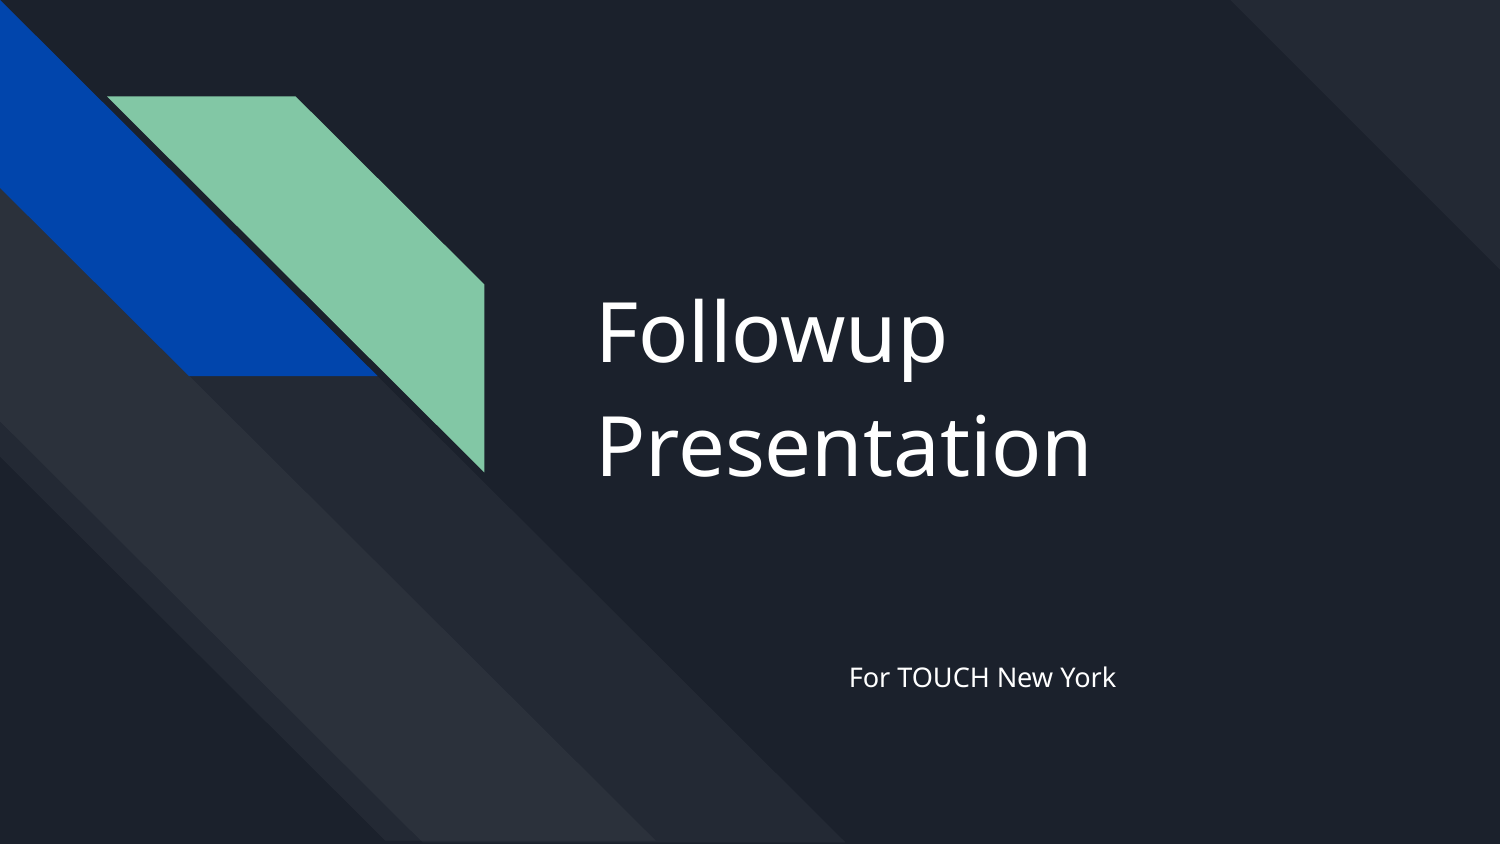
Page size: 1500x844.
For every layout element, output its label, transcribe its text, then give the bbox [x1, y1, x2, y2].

title Followup Presentation [580, 258, 1404, 518]
subtitle For TOUCH New York [833, 643, 1404, 727]
